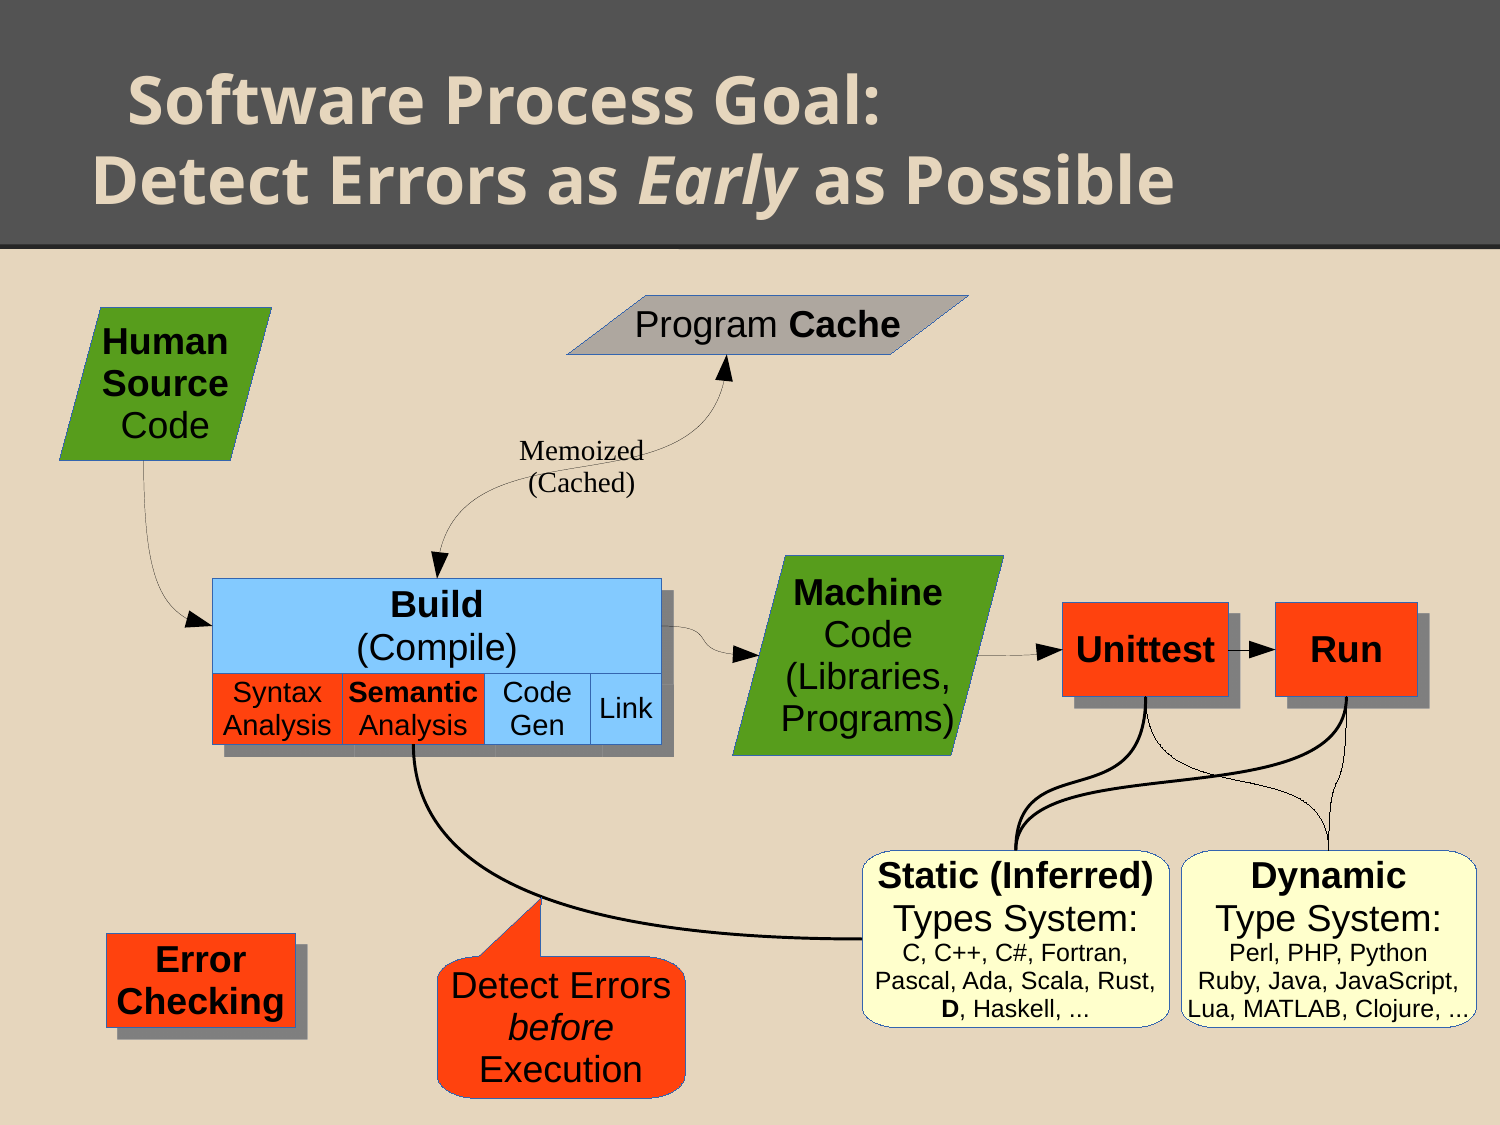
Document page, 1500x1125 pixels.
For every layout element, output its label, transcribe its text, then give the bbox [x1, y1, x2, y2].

text_box Semantic Analysis [342, 673, 484, 745]
text_box Run [1275, 602, 1418, 697]
text_box Build (Compile) [212, 578, 662, 673]
text_box Program Cache [566, 295, 969, 355]
text_box Machine Code (Libraries, Programs) [732, 555, 1004, 756]
text_box Human Source Code [59, 307, 272, 461]
text_box Dynamic Type System: Perl, PHP, Python Ruby, Java, JavaScript, Lua, MATLAB, Clojure, ... [1181, 850, 1477, 1028]
text_box Link [590, 673, 662, 745]
text_box Static (Inferred) Types System: C, C++, C#, Fortran, Pascal, Ada, Scala, Rust, D, Haskell, ... [862, 850, 1170, 1028]
text_box Code Gen [484, 673, 590, 745]
text_box Unittest [1062, 602, 1229, 697]
title Software Process Goal: Detect Errors as Early as Possible [75, 45, 1425, 233]
text_box Syntax Analysis [212, 673, 342, 745]
text_box Detect Errors before Execution [437, 897, 686, 1099]
text_box Error Checking [106, 933, 296, 1028]
